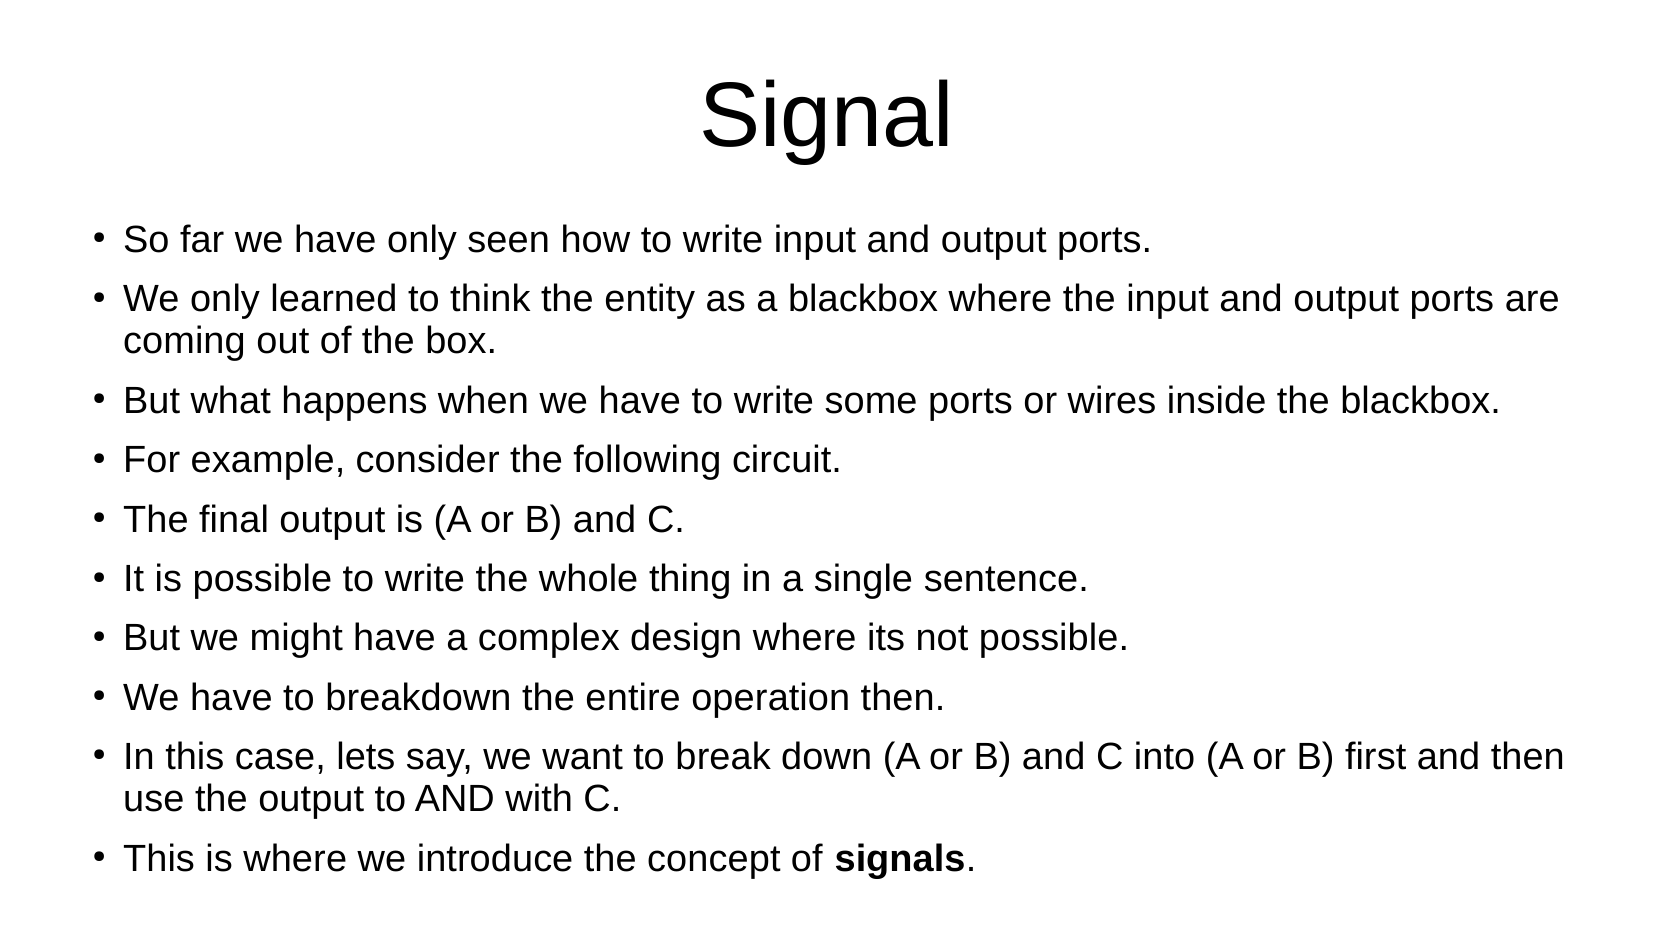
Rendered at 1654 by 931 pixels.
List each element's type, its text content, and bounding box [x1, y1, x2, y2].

title Signal [82, 37, 1571, 193]
list So far we have only seen how to write input and output ports. We only learned to think the entity as a blackbox where the input and output ports are coming out of the box. But what happens when we have to write some ports or wires inside the blackbox. For example, consider the following circuit. The final output is (A or B) and C. It is possible to write the whole thing in a single sentence. But we might have a complex design where its not possible. We have to breakdown the entire operation then. In this case, lets say, we want to break down (A or B) and C into (A or B) first and then use the output to AND with C. This is where we introduce the concept of signals. [82, 217, 1571, 886]
